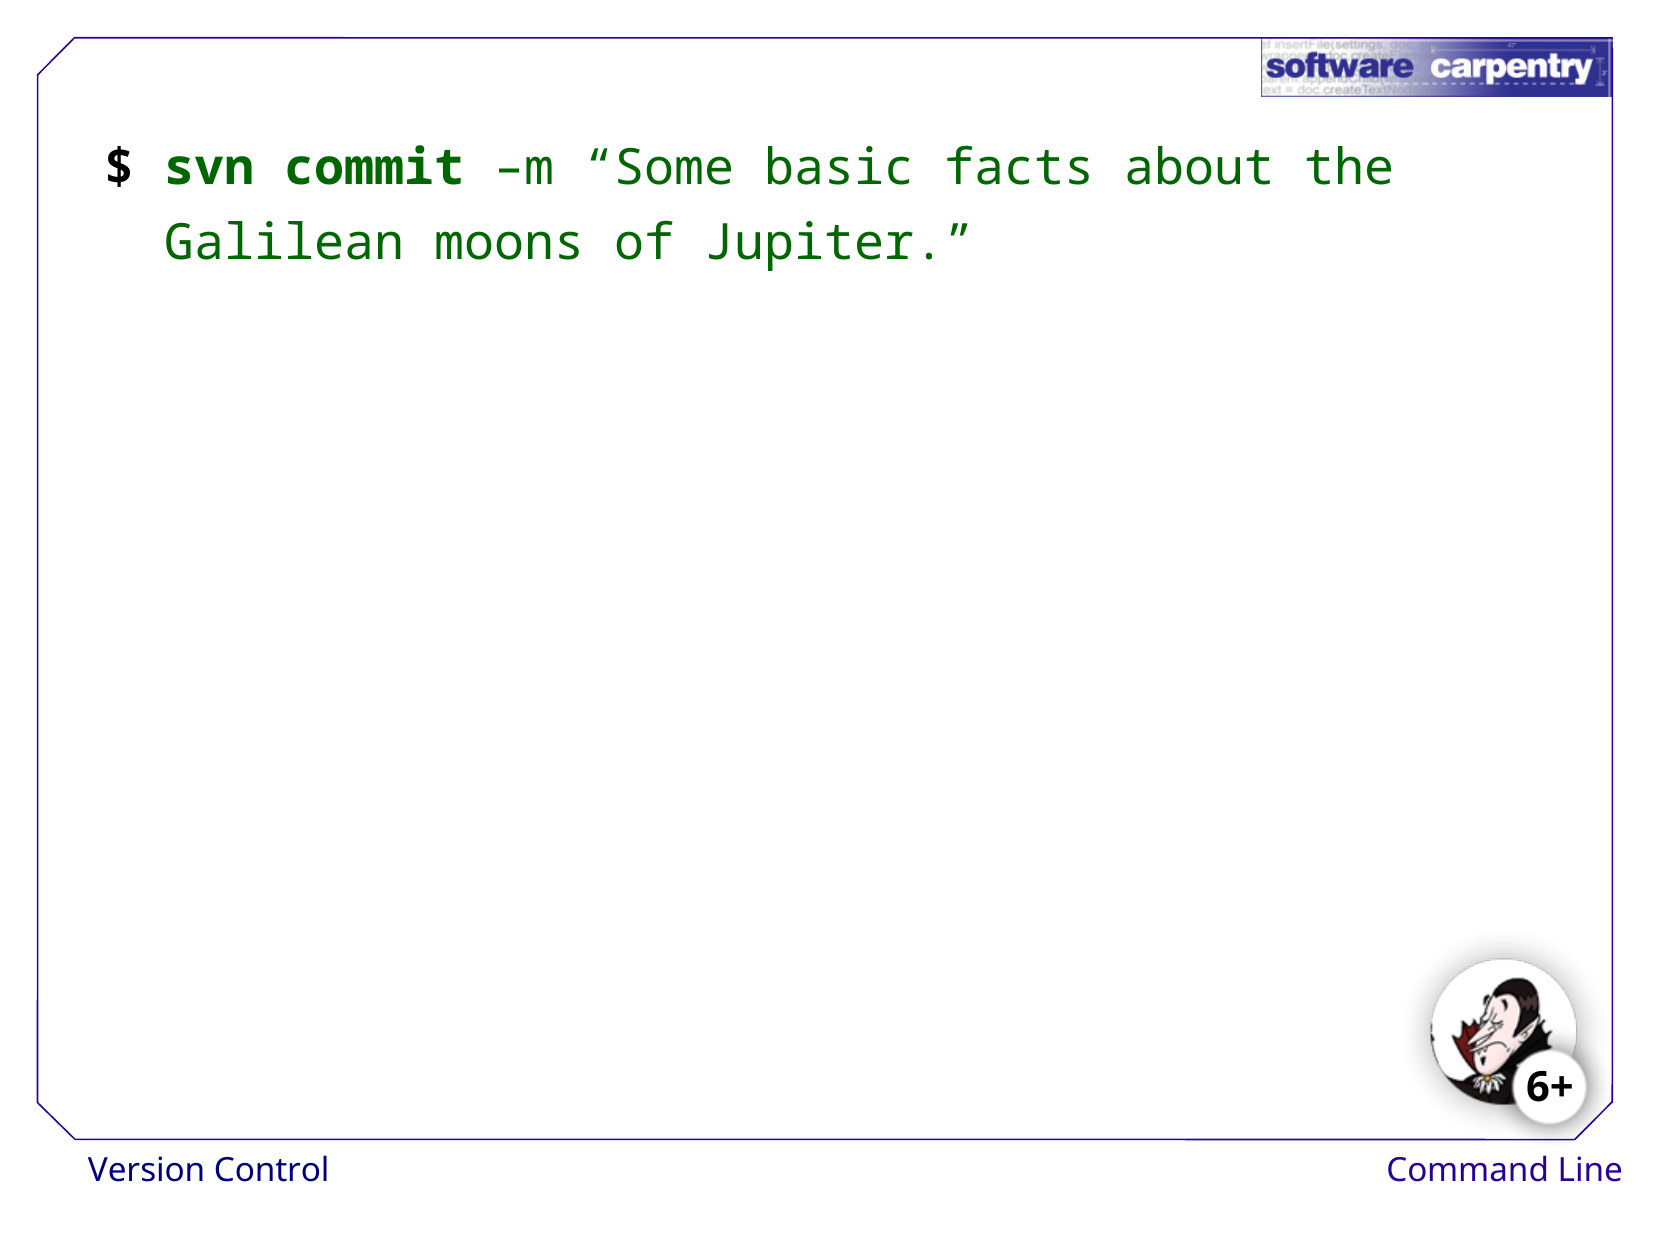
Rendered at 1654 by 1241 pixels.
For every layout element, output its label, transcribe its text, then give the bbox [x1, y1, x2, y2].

picture [1261, 39, 1613, 97]
text_box 6+ [1505, 1057, 1595, 1119]
picture [1393, 926, 1618, 1146]
text_box $ svn commit –m “Some basic facts about the Galilean moons of Jupiter.” [89, 112, 1572, 1036]
